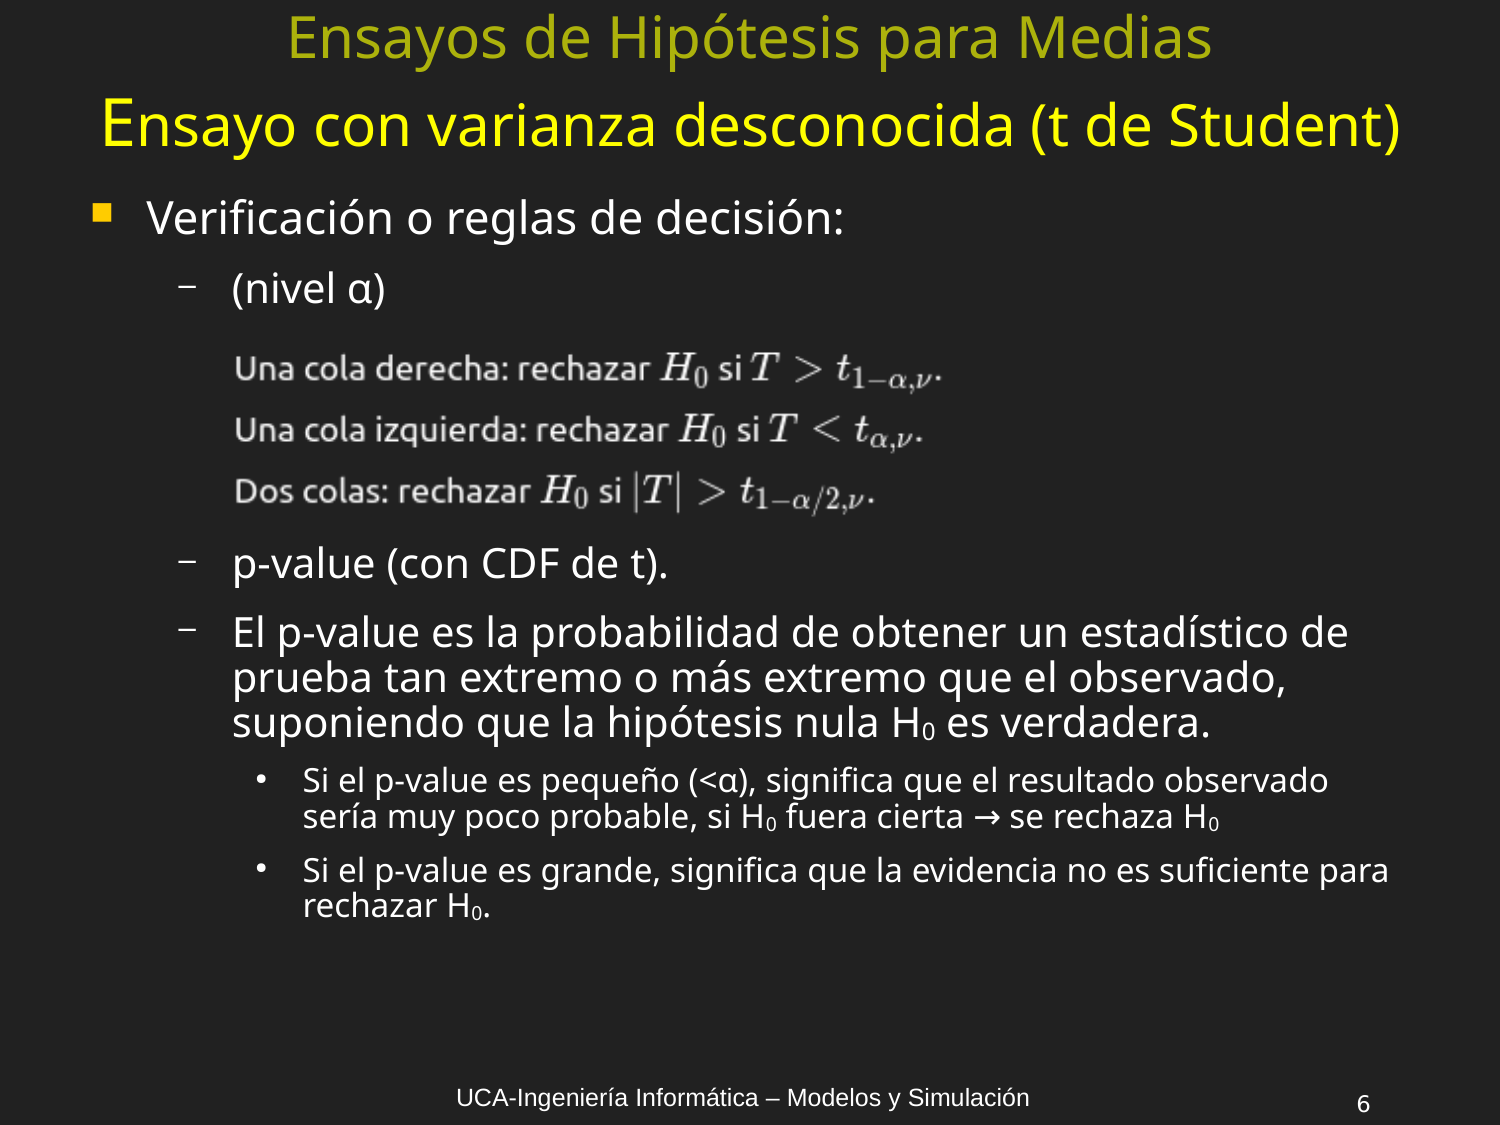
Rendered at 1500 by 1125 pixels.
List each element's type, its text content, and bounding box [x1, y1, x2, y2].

title Ensayos de Hipótesis para Medias Ensayo con varianza desconocida (t de Student) [0, 0, 1500, 188]
picture [225, 351, 976, 526]
list Verificación o reglas de decisión: (nivel α) p-value (con CDF de t). El p-value es la probabilidad de obtener un estadístico de prueba tan extremo o más extremo que el observado, suponiendo que la hipótesis nula H0 es verdadera. Si el p-value es pequeño (<α), significa que el resultado observado sería muy poco probable, si H0 fuera cierta → se rechaza H0 Si el p-value es grande, significa que la evidencia no es suficiente para rechazar H0. [75, 187, 1426, 1088]
